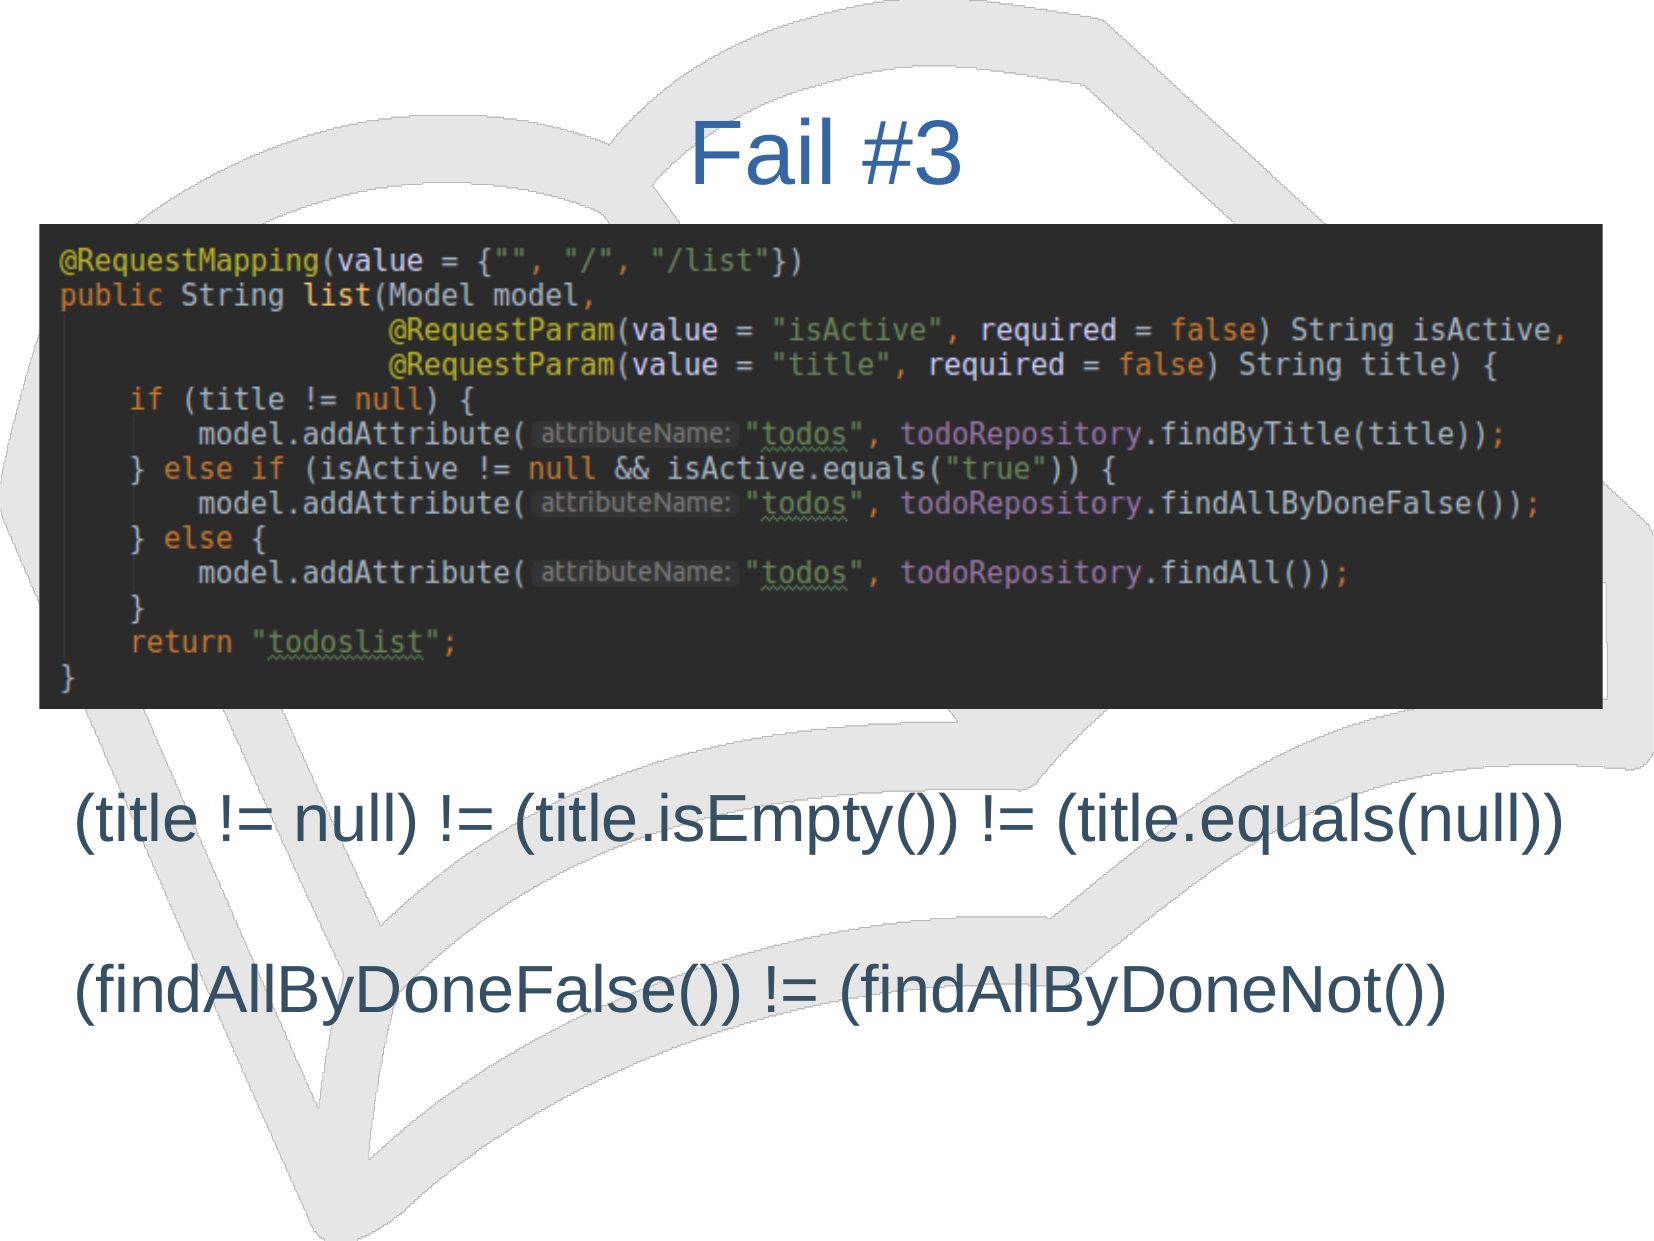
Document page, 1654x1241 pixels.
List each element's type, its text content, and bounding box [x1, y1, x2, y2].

text_box (findAllByDoneFalse()) != (findAllByDoneNot()) [59, 944, 1595, 1109]
title Fail #3 [82, 49, 1571, 224]
text_box (title != null) != (title.isEmpty()) != (title.equals(null)) [59, 773, 1595, 937]
picture [0, 0, 1654, 1241]
